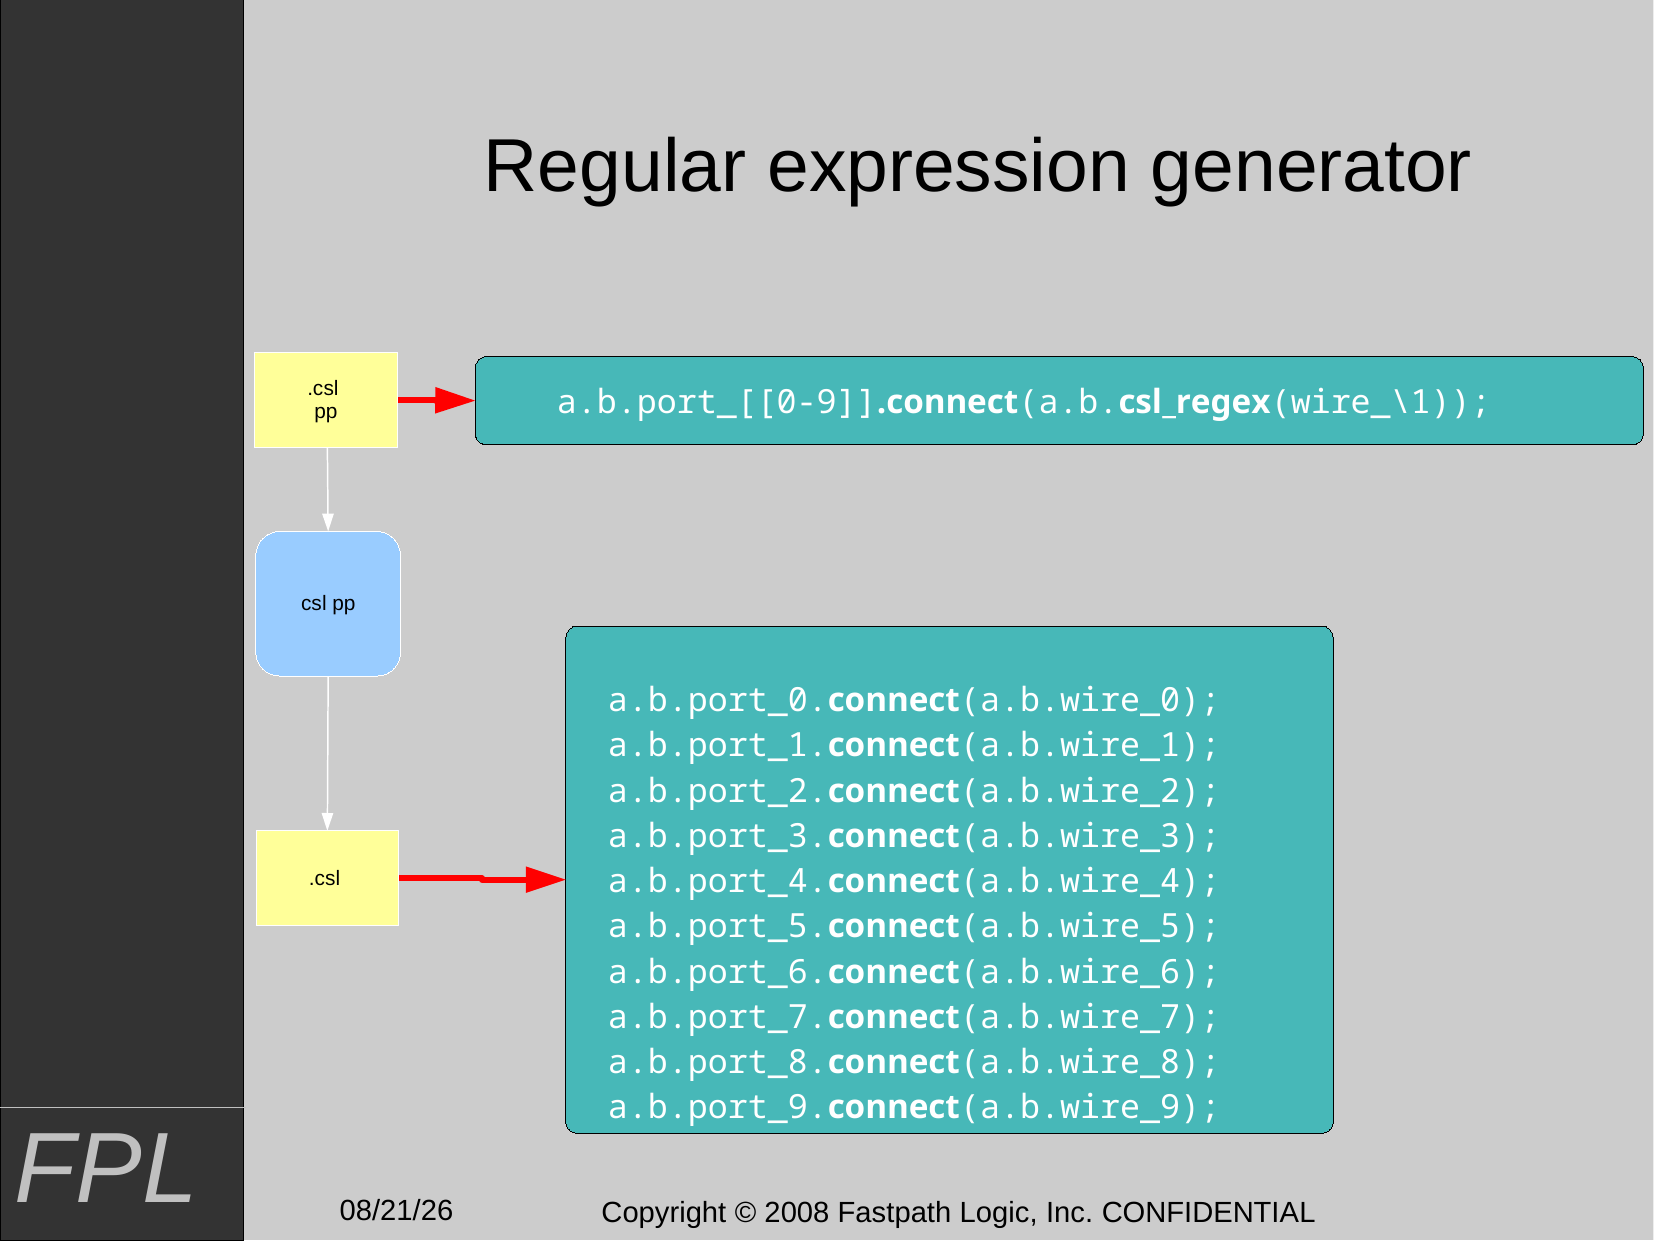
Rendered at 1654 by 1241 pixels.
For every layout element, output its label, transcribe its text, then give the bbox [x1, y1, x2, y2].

title Regular expression generator [427, 57, 1530, 274]
text_box .csl [256, 830, 399, 926]
text_box a.b.port_0.connect(a.b.wire_0); a.b.port_1.connect(a.b.wire_1); a.b.port_2.connect(a.b.wire_2); a.b.port_3.connect(a.b.wire_3); a.b.port_4.connect(a.b.wire_4); a.b.port_5.connect(a.b.wire_5); a.b.port_6.connect(a.b.wire_6); a.b.port_7.connect(a.b.wire_7); a.b.port_8.connect(a.b.wire_8); a.b.port_9.connect(a.b.wire_9); [565, 626, 1334, 1134]
text_box .csl pp [254, 352, 398, 448]
text_box a.b.port_[[0-9]].connect(a.b.csl_regex(wire_\1)); [475, 356, 1644, 445]
text_box csl pp [255, 531, 401, 677]
